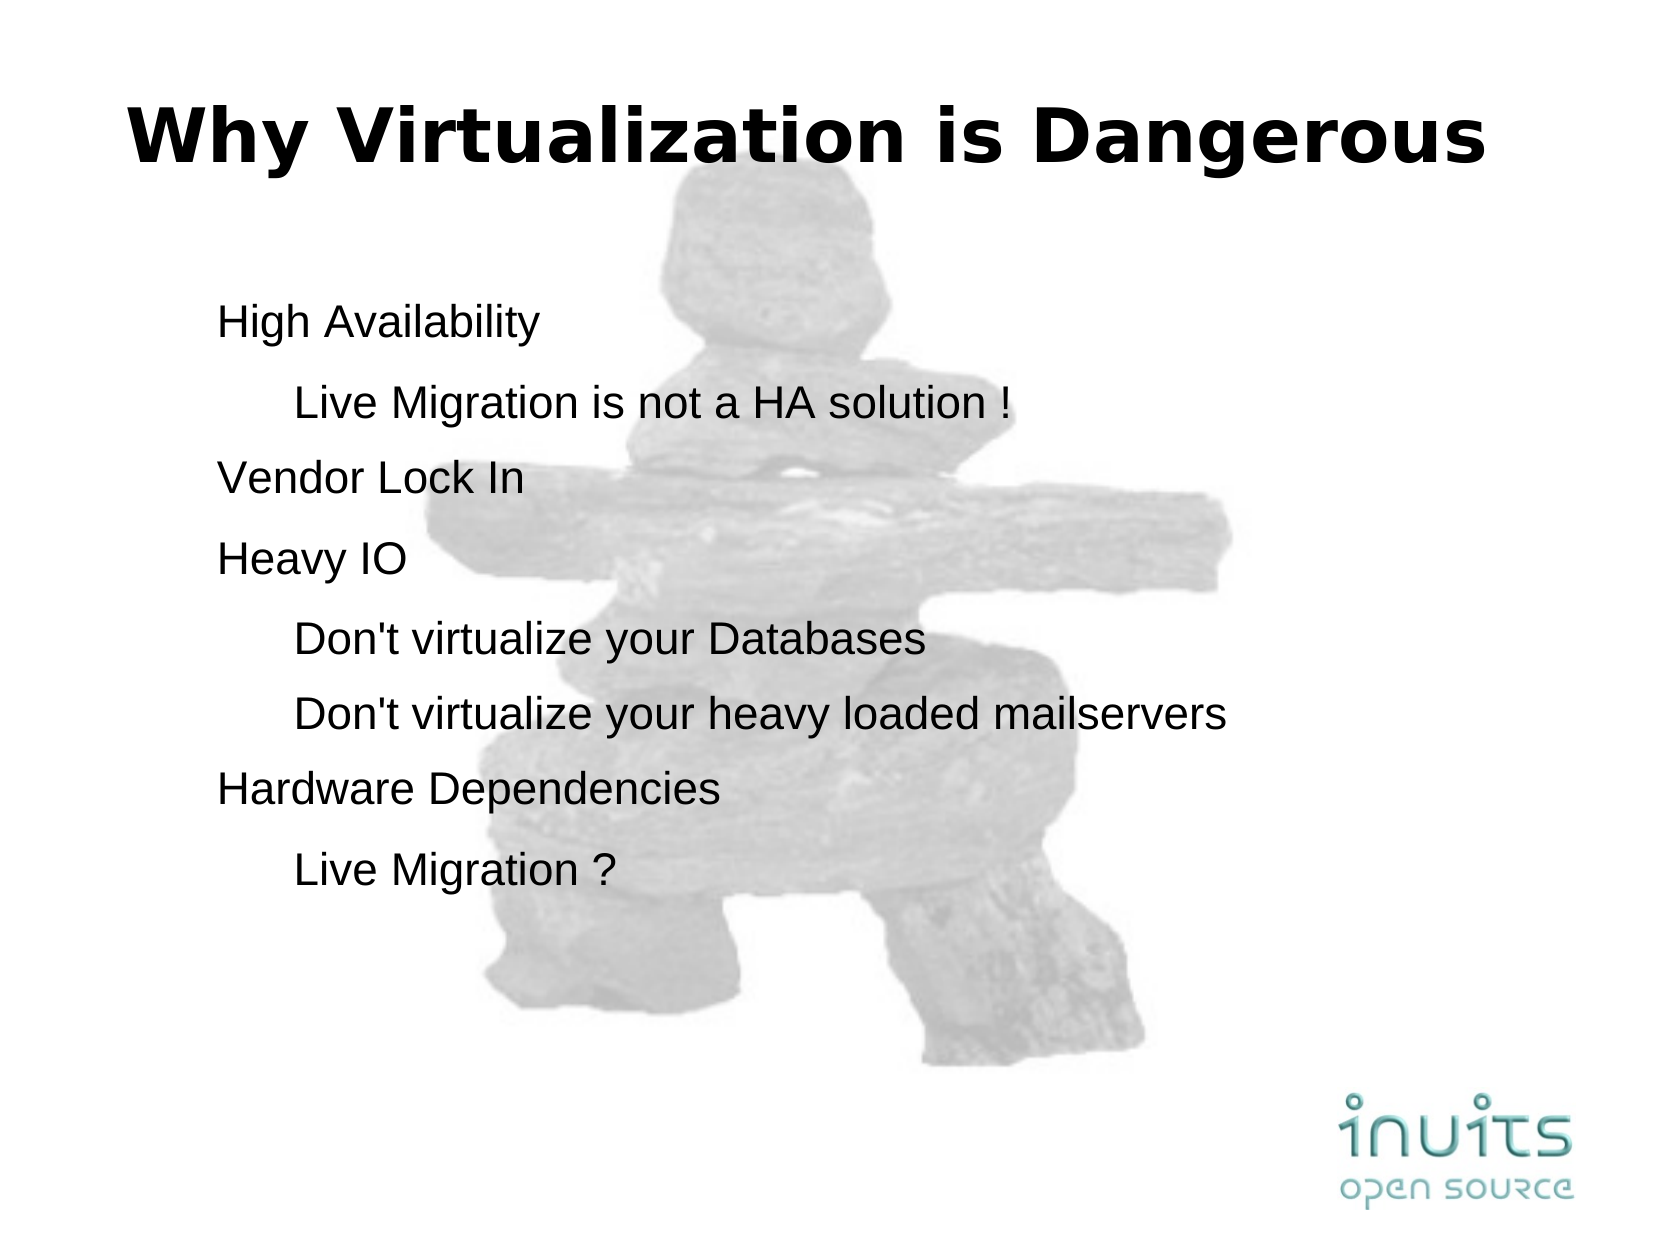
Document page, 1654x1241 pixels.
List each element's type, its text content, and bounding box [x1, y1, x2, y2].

title Why Virtualization is Dangerous [110, 85, 1574, 207]
picture [1337, 1087, 1576, 1210]
picture [337, 207, 1298, 1120]
list High Availability Live Migration is not a HA solution ! Vendor Lock In Heavy IO Don't virtualize your Databases Don't virtualize your heavy loaded mailservers Hardware Dependencies Live Migration ? [199, 296, 1266, 1200]
